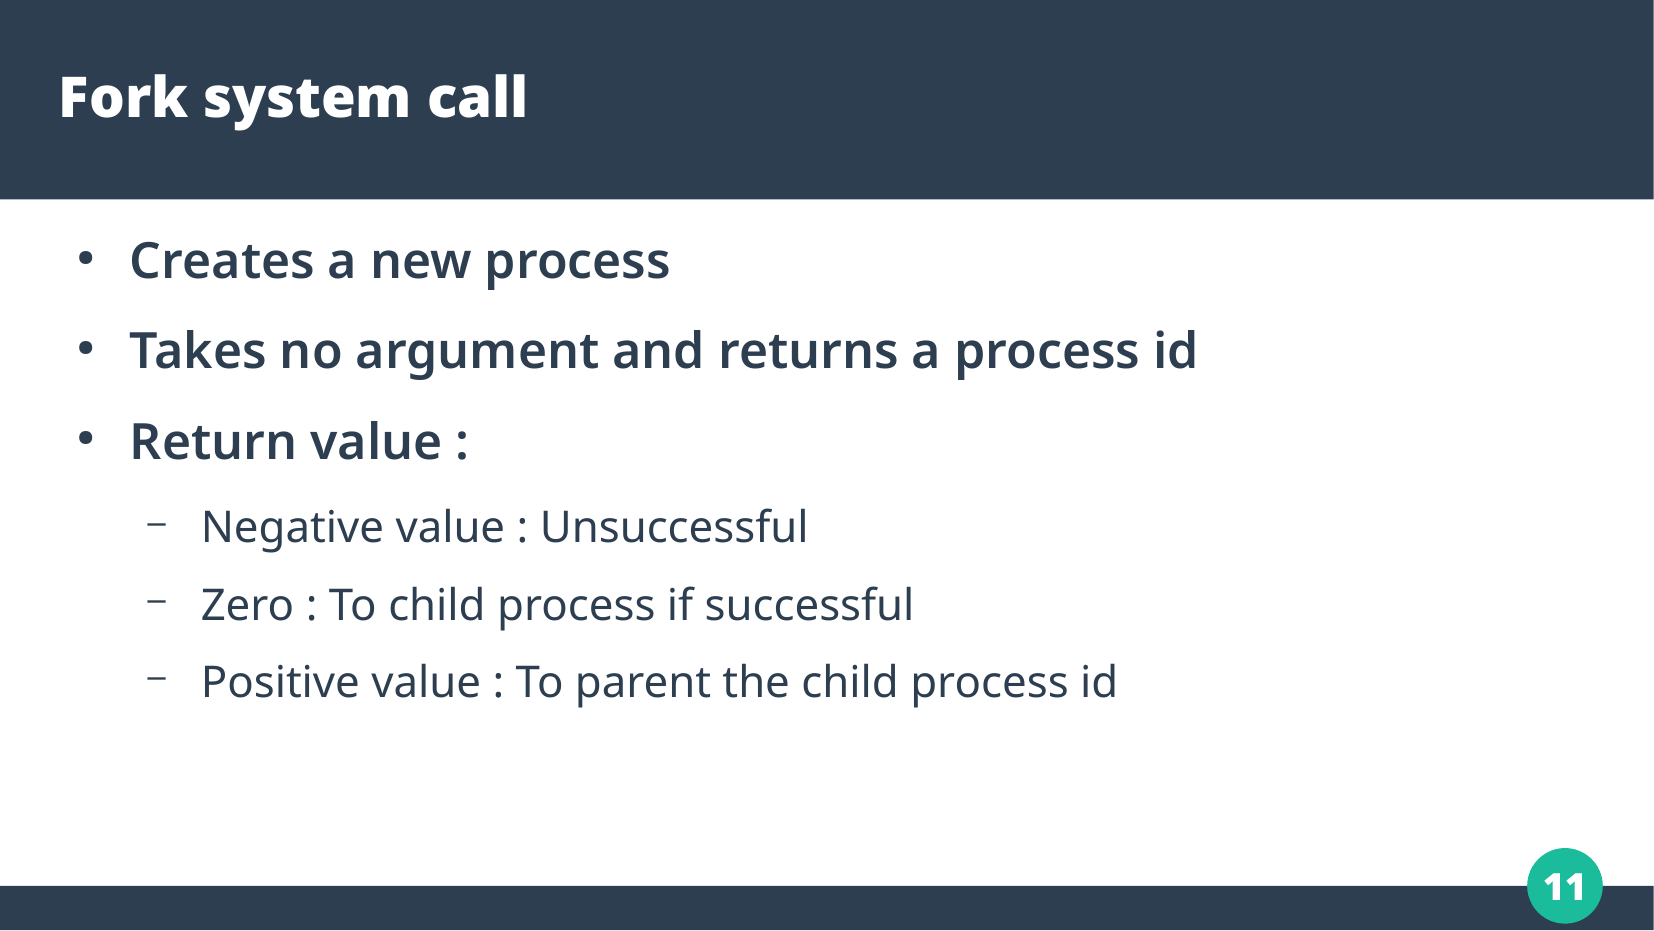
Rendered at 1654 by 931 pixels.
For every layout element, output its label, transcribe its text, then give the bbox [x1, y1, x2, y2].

list Creates a new process Takes no argument and returns a process id Return value : Negative value : Unsuccessful Zero : To child process if successful Positive value : To parent the child process id [59, 225, 1595, 846]
title Fork system call [59, 37, 1595, 155]
